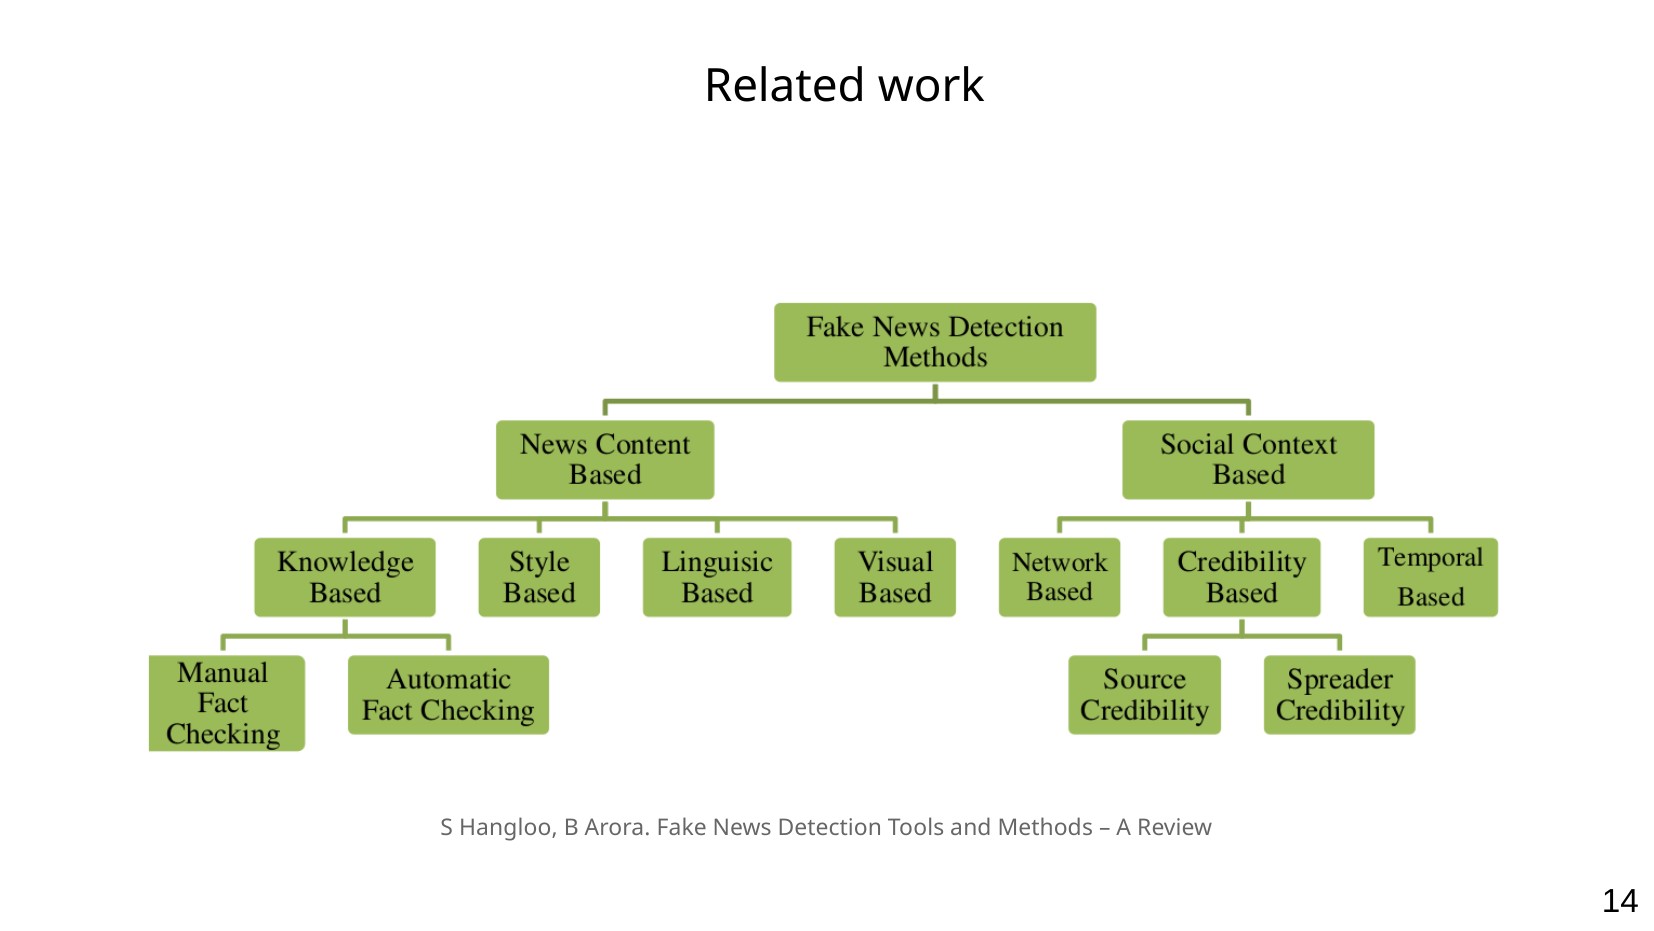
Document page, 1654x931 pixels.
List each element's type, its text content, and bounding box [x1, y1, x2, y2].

text_box Related work [376, 45, 1277, 123]
text_box <number> [1024, 874, 1654, 931]
picture [148, 276, 1505, 765]
text_box S Hangloo, B Arora. Fake News Detection Tools and Methods – A Review [175, 735, 1478, 856]
